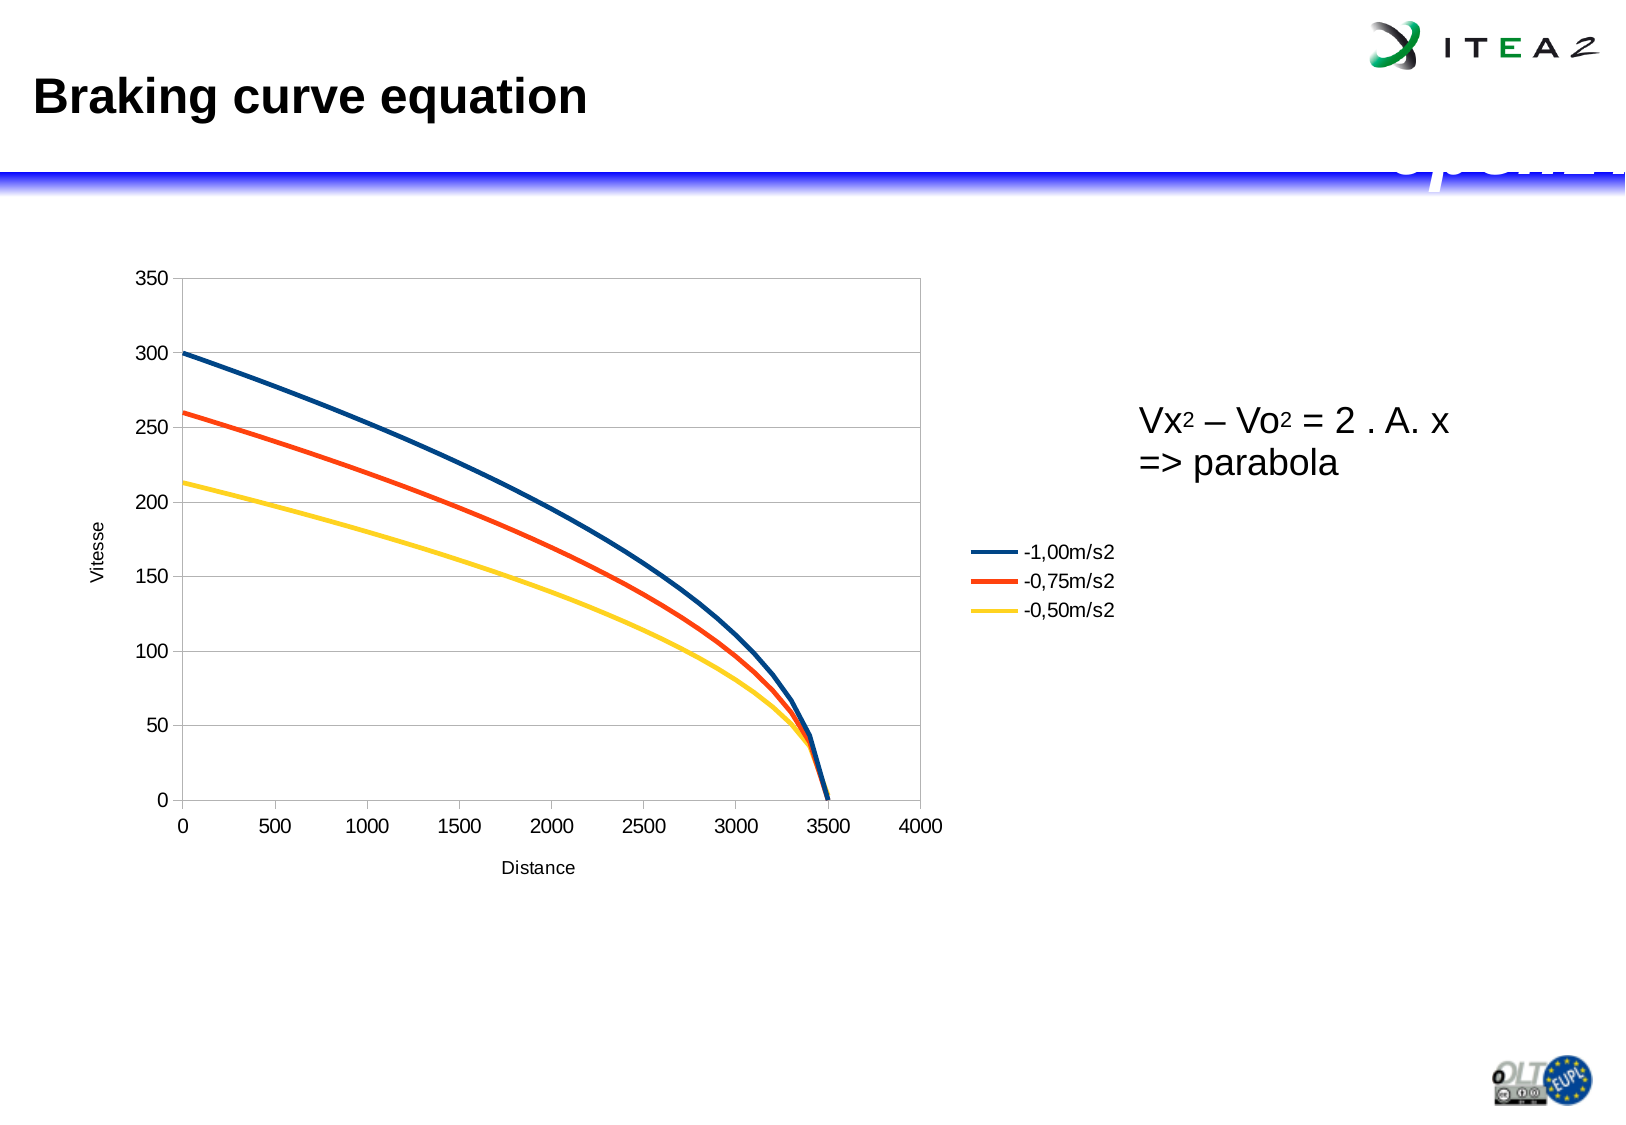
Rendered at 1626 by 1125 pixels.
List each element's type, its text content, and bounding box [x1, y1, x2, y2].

picture [1348, 21, 1625, 70]
picture [1492, 1055, 1593, 1106]
text_box Vx2 – Vo2 = 2 . A. x => parabola [1124, 392, 1465, 491]
chart [53, 253, 1134, 910]
title Braking curve equation [32, 43, 1341, 150]
